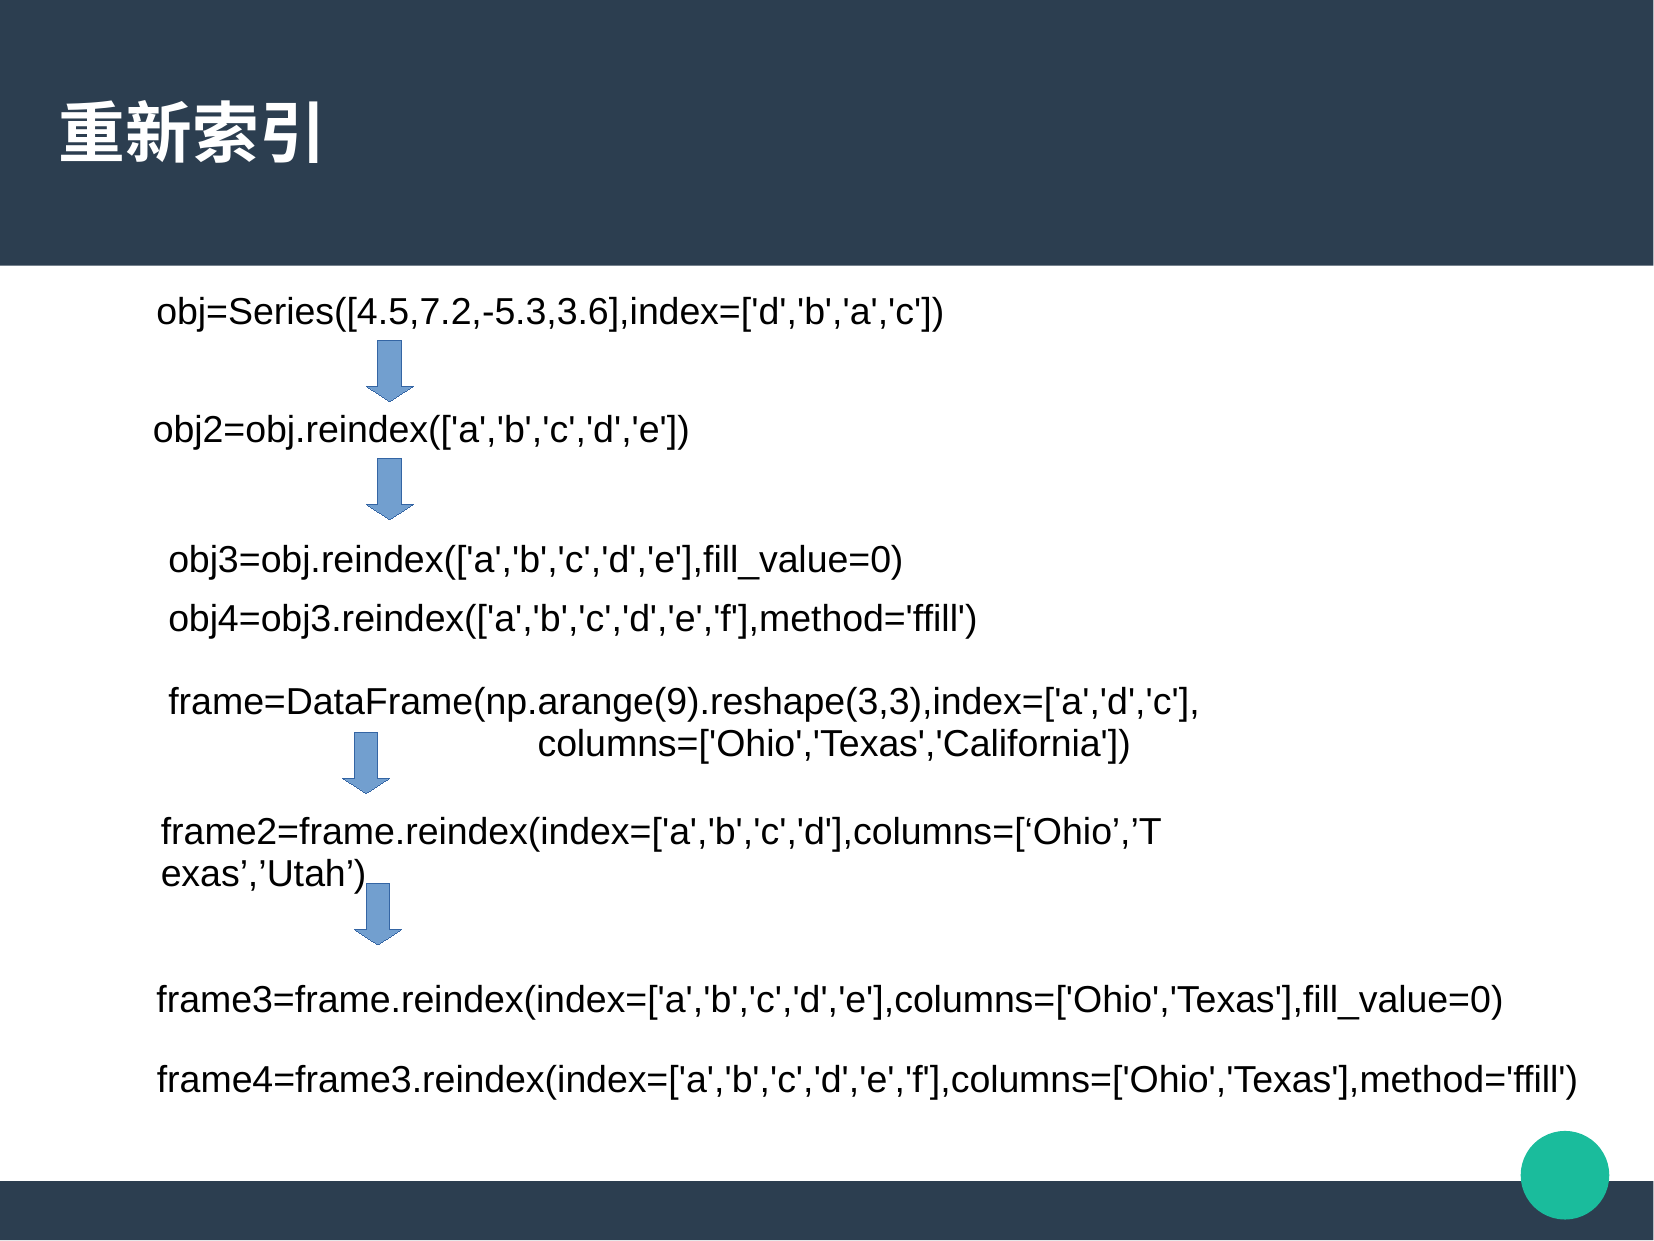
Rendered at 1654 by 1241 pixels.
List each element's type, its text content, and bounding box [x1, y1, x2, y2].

text_box frame4=frame3.reindex(index=['a','b','c','d','e','f'],columns=['Ohio','Texas'],method='ffill') [142, 1051, 1595, 1109]
text_box obj2=obj.reindex(['a','b','c','d','e']) [138, 401, 706, 459]
text_box obj3=obj.reindex(['a','b','c','d','e'],fill_value=0) [153, 531, 920, 589]
text_box frame3=frame.reindex(index=['a','b','c','d','e'],columns=['Ohio','Texas'],fill_value=0) [141, 970, 1520, 1028]
text_box [366, 458, 414, 520]
text_box obj4=obj3.reindex(['a','b','c','d','e','f'],method='ffill') [153, 590, 994, 648]
text_box frame=DataFrame(np.arange(9).reshape(3,3),index=['a','d','c'], columns=['Ohio','Texas','California']) [153, 673, 1654, 773]
text_box obj=Series([4.5,7.2,-5.3,3.6],index=['d','b','a','c']) [141, 283, 961, 341]
text_box [354, 883, 402, 945]
text_box [342, 732, 390, 794]
text_box [366, 340, 414, 401]
title 重新索引 [59, 49, 1595, 207]
text_box frame2=frame.reindex(index=['a','b','c','d'],columns=[‘Ohio’,’Texas’,’Utah’) [146, 803, 1193, 902]
